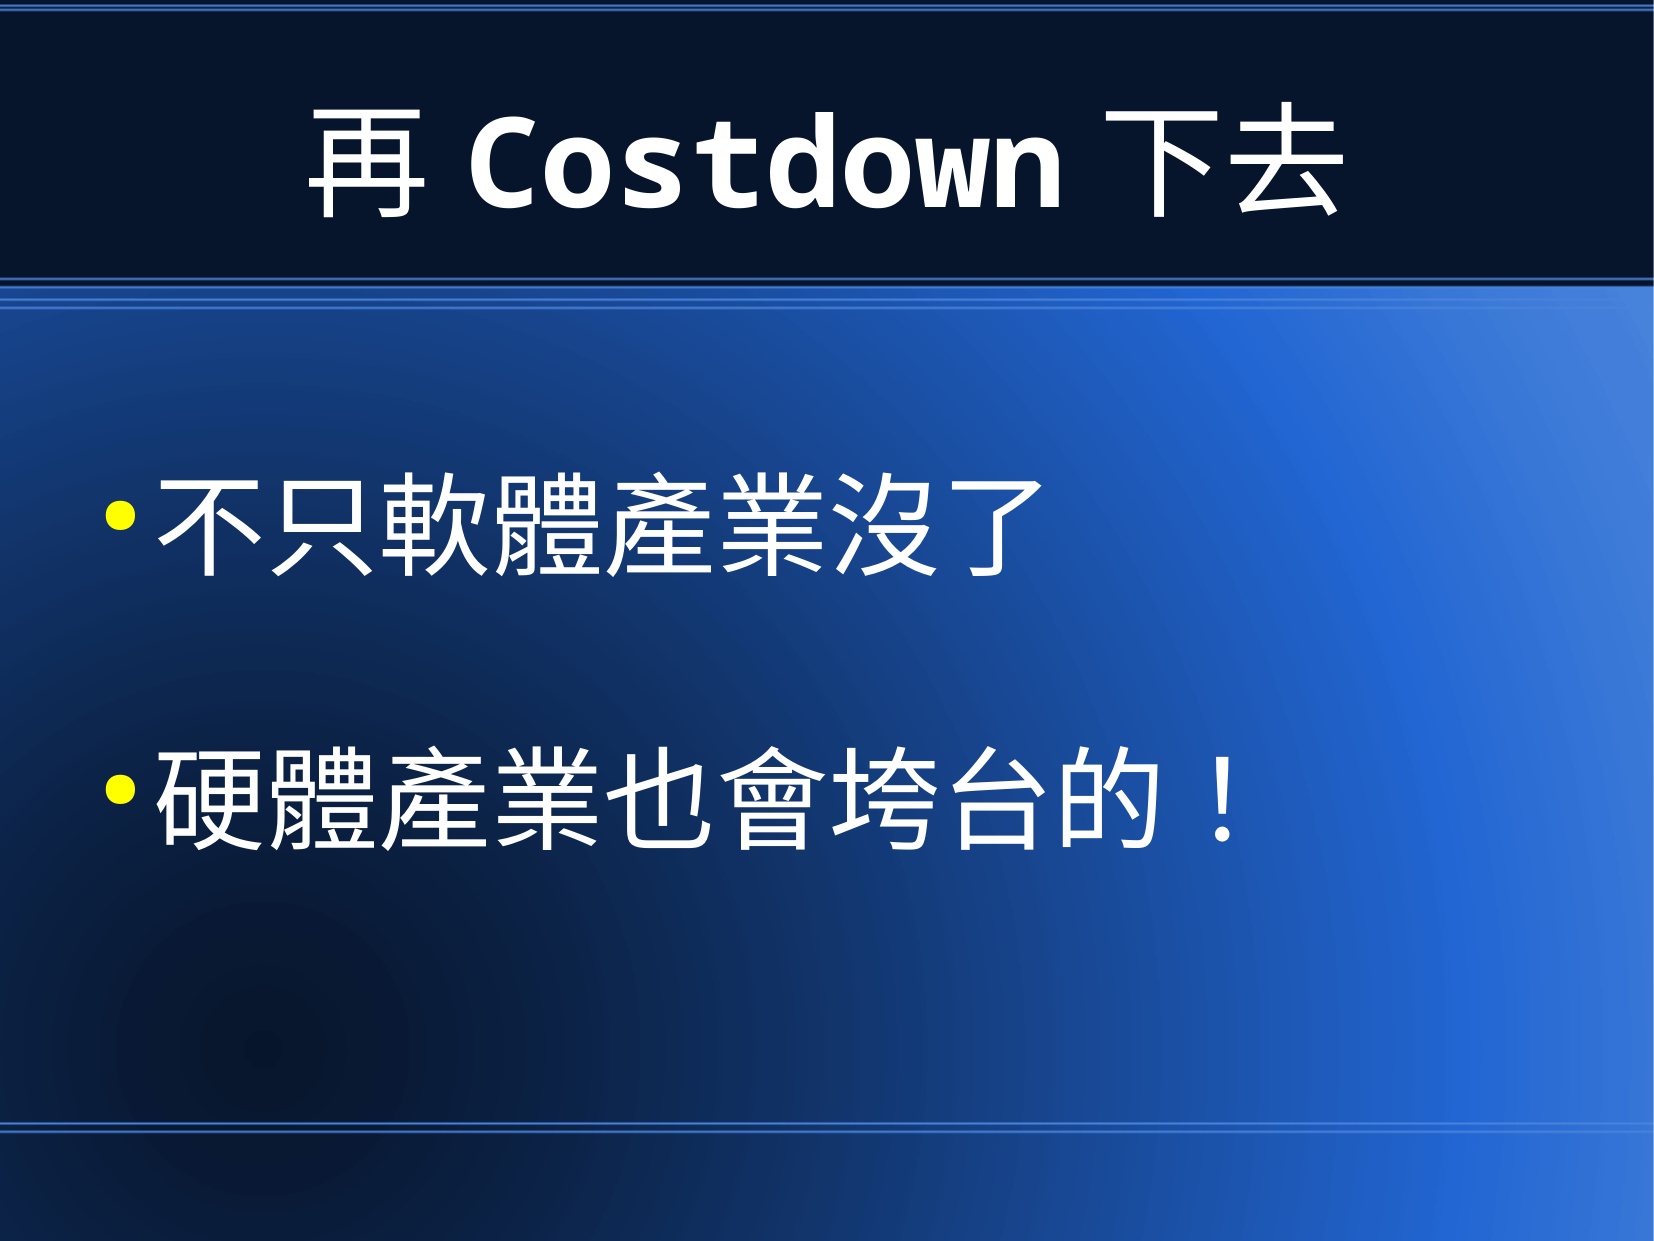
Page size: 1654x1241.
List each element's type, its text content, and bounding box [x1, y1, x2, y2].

list 不只軟體產業沒了 硬體產業也會垮台的！ [82, 355, 1571, 1241]
picture [0, 0, 1654, 1241]
title 再Costdown下去 [82, 49, 1571, 257]
